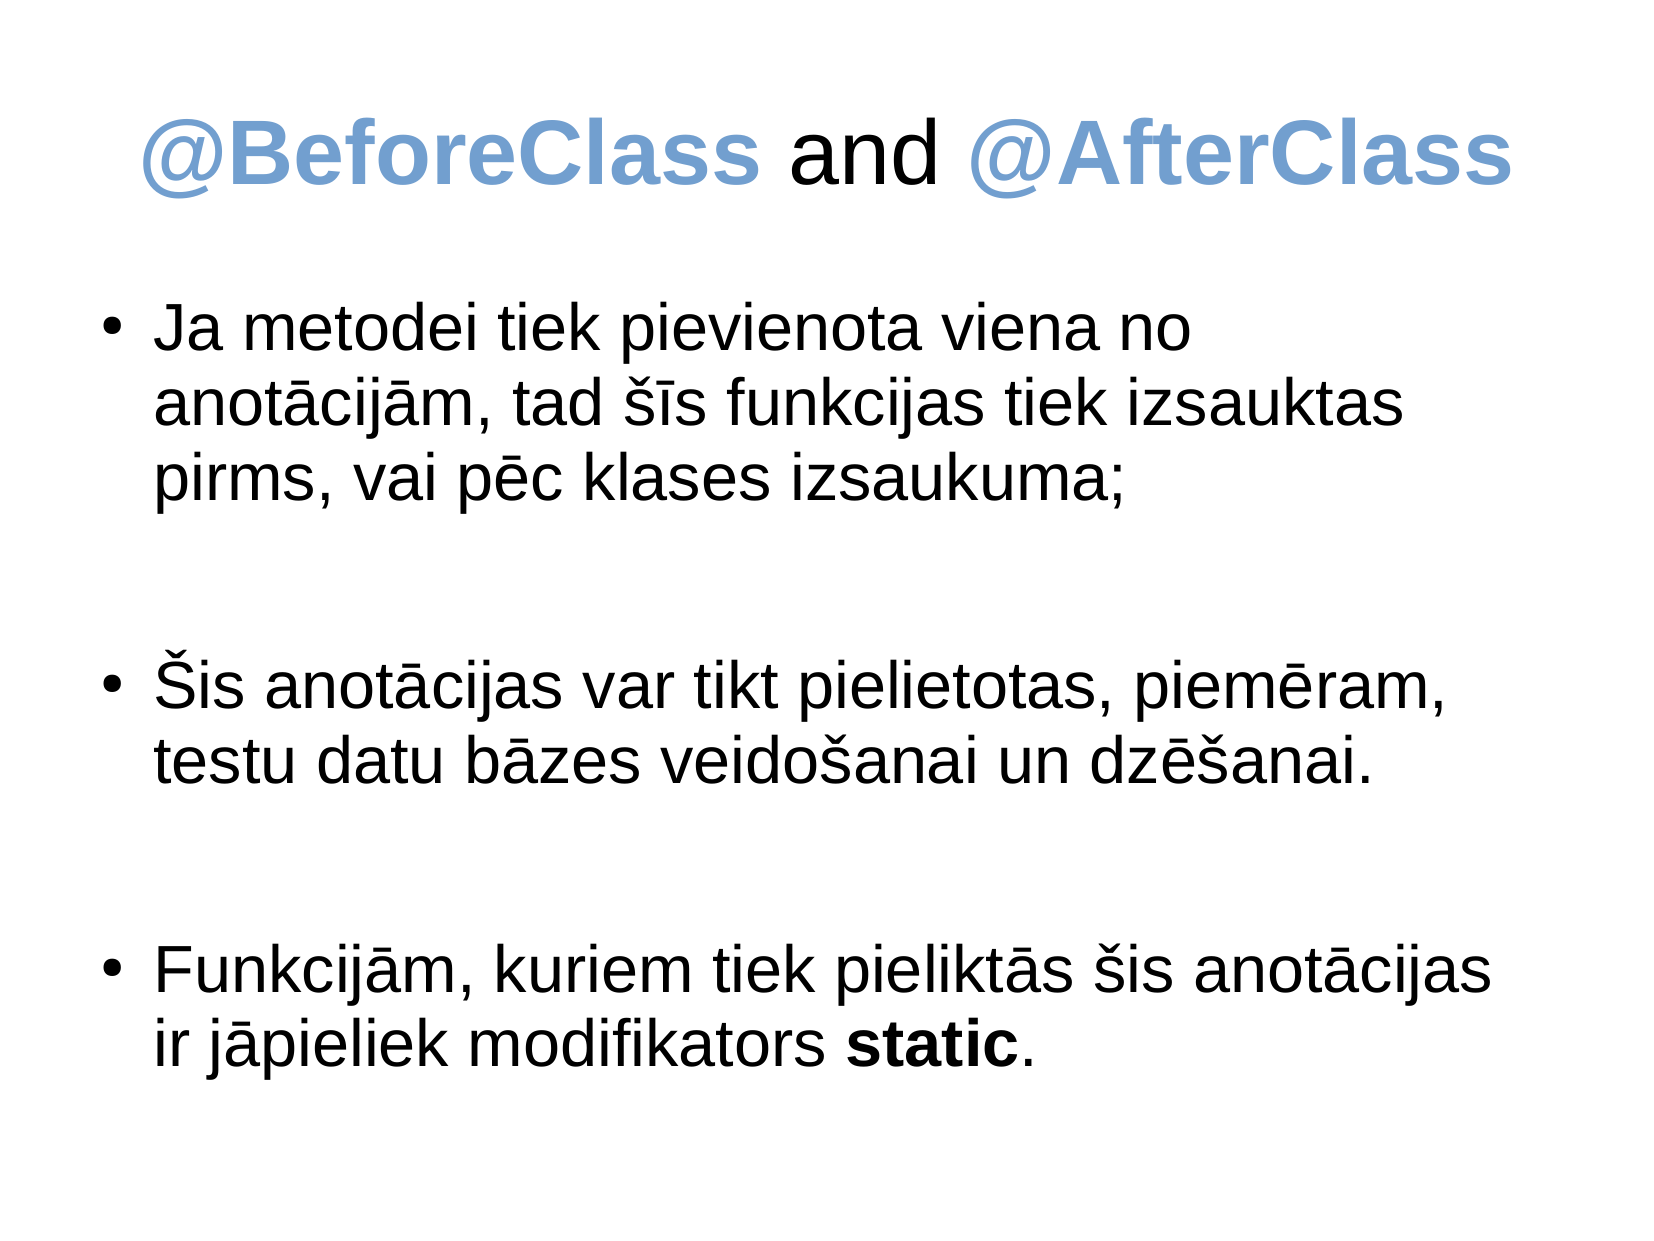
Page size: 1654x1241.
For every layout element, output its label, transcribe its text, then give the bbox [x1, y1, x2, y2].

title @BeforeClass and @AfterClass [82, 49, 1571, 257]
list Ja metodei tiek pievienota viena no anotācijām, tad šīs funkcijas tiek izsauktas pirms, vai pēc klases izsaukuma; Šis anotācijas var tikt pielietotas, piemēram, testu datu bāzes veidošanai un dzēšanai. Funkcijām, kuriem tiek pieliktās šis anotācijas ir jāpieliek modifikators static. [82, 290, 1538, 1141]
